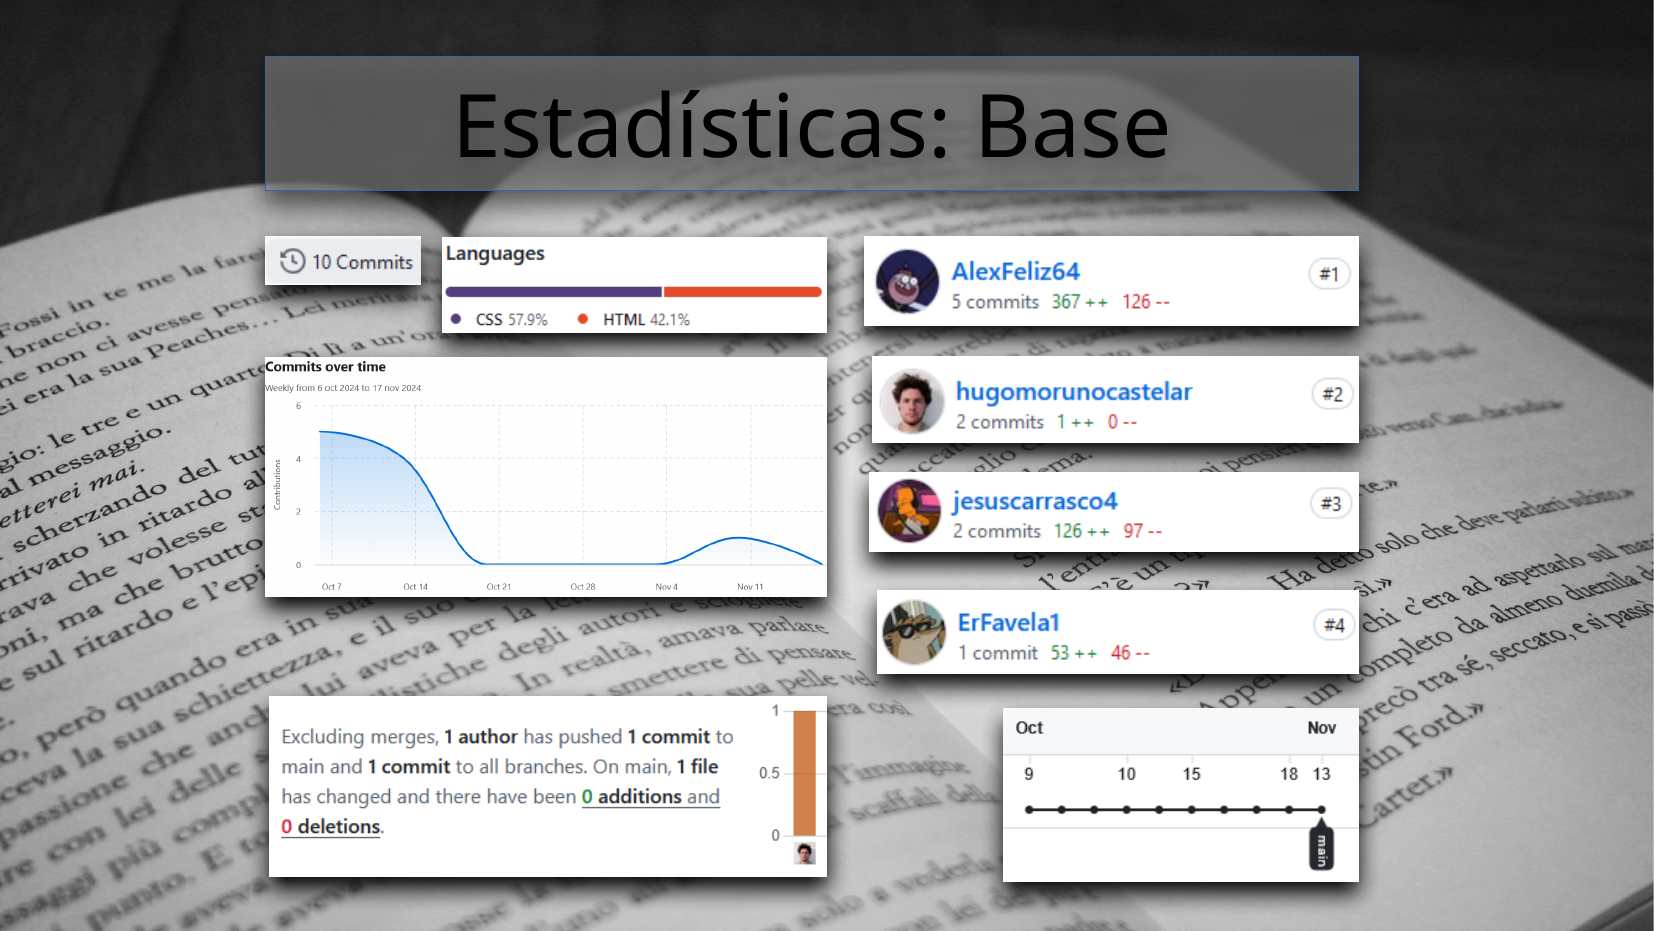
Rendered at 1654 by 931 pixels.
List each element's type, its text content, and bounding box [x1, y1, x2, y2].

text_box Estadísticas: Base [265, 59, 1359, 189]
picture [0, 0, 1654, 931]
